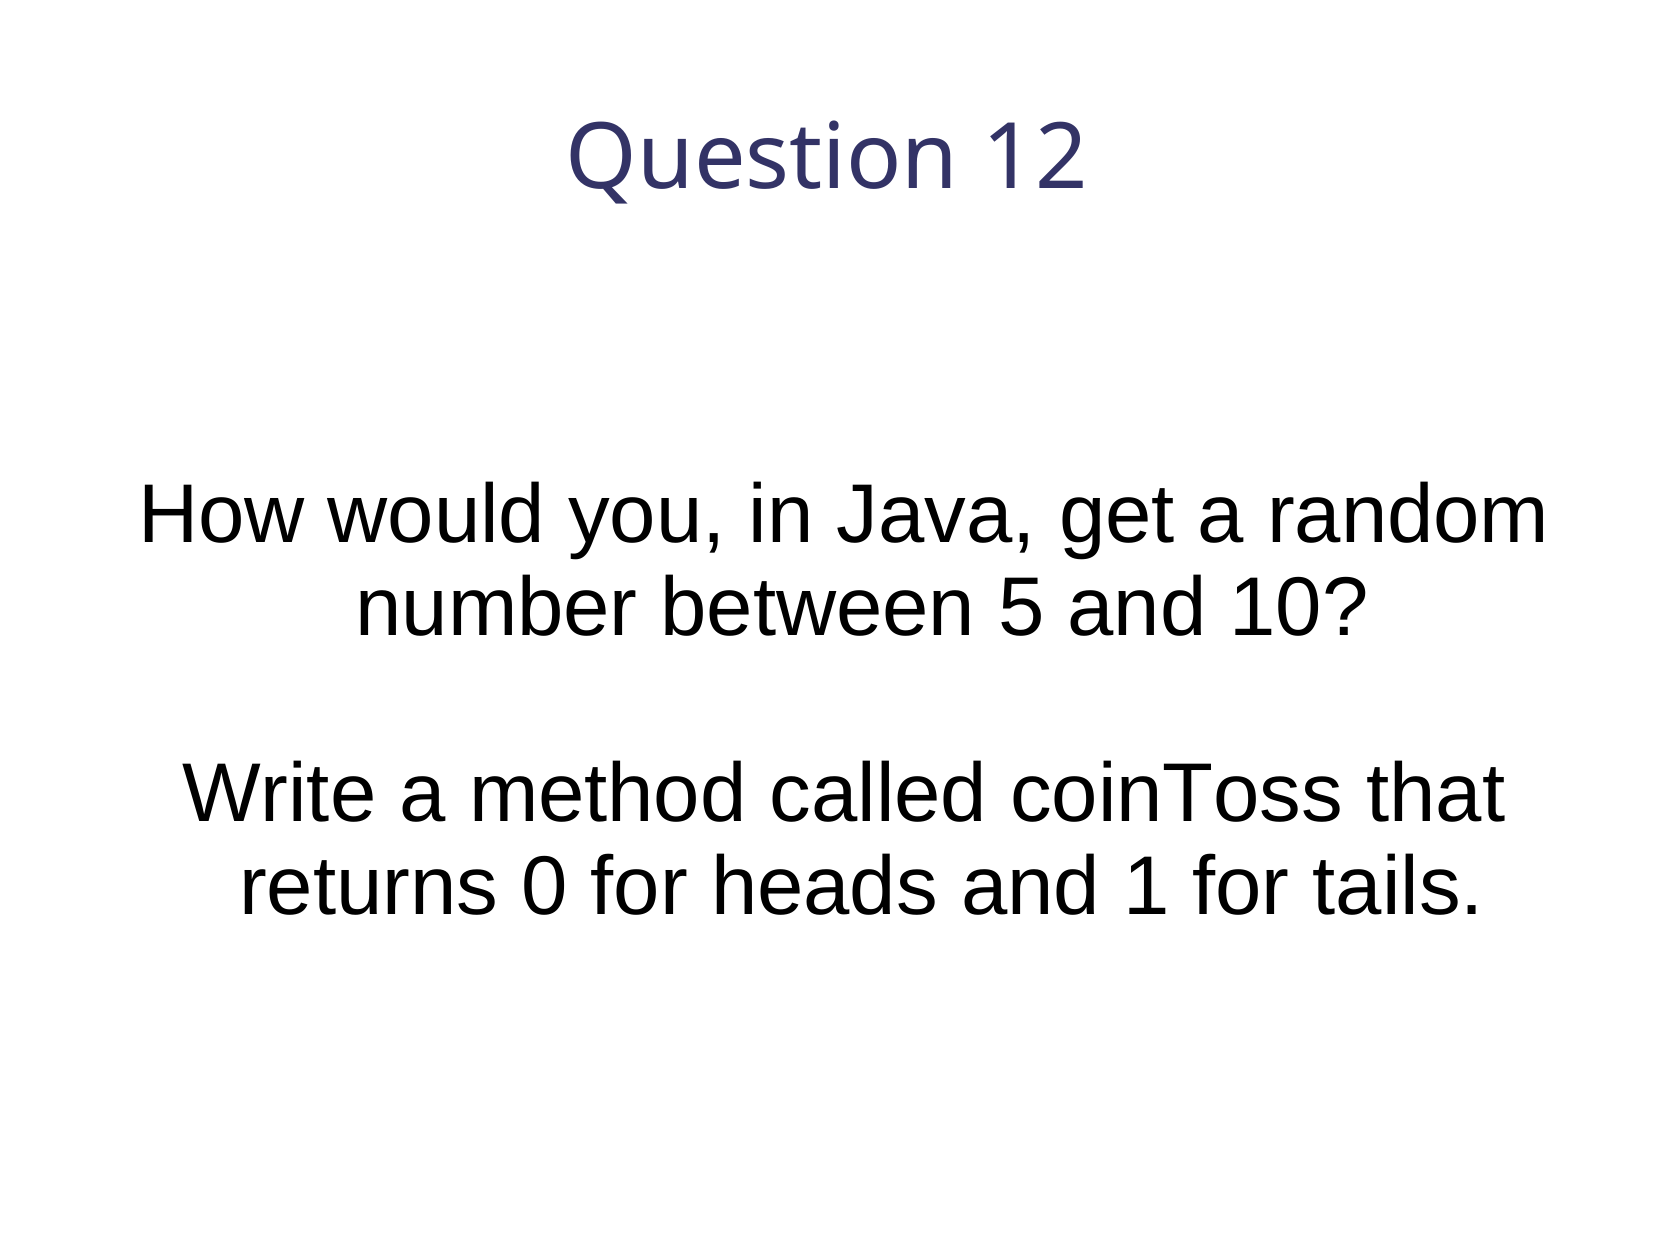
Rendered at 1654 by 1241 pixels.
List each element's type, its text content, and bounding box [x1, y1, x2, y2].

title Question <number> [82, 49, 1571, 257]
subtitle How would you, in Java, get a random number between 5 and 10? Write a method called coinToss that returns 0 for heads and 1 for tails. [82, 290, 1571, 1109]
